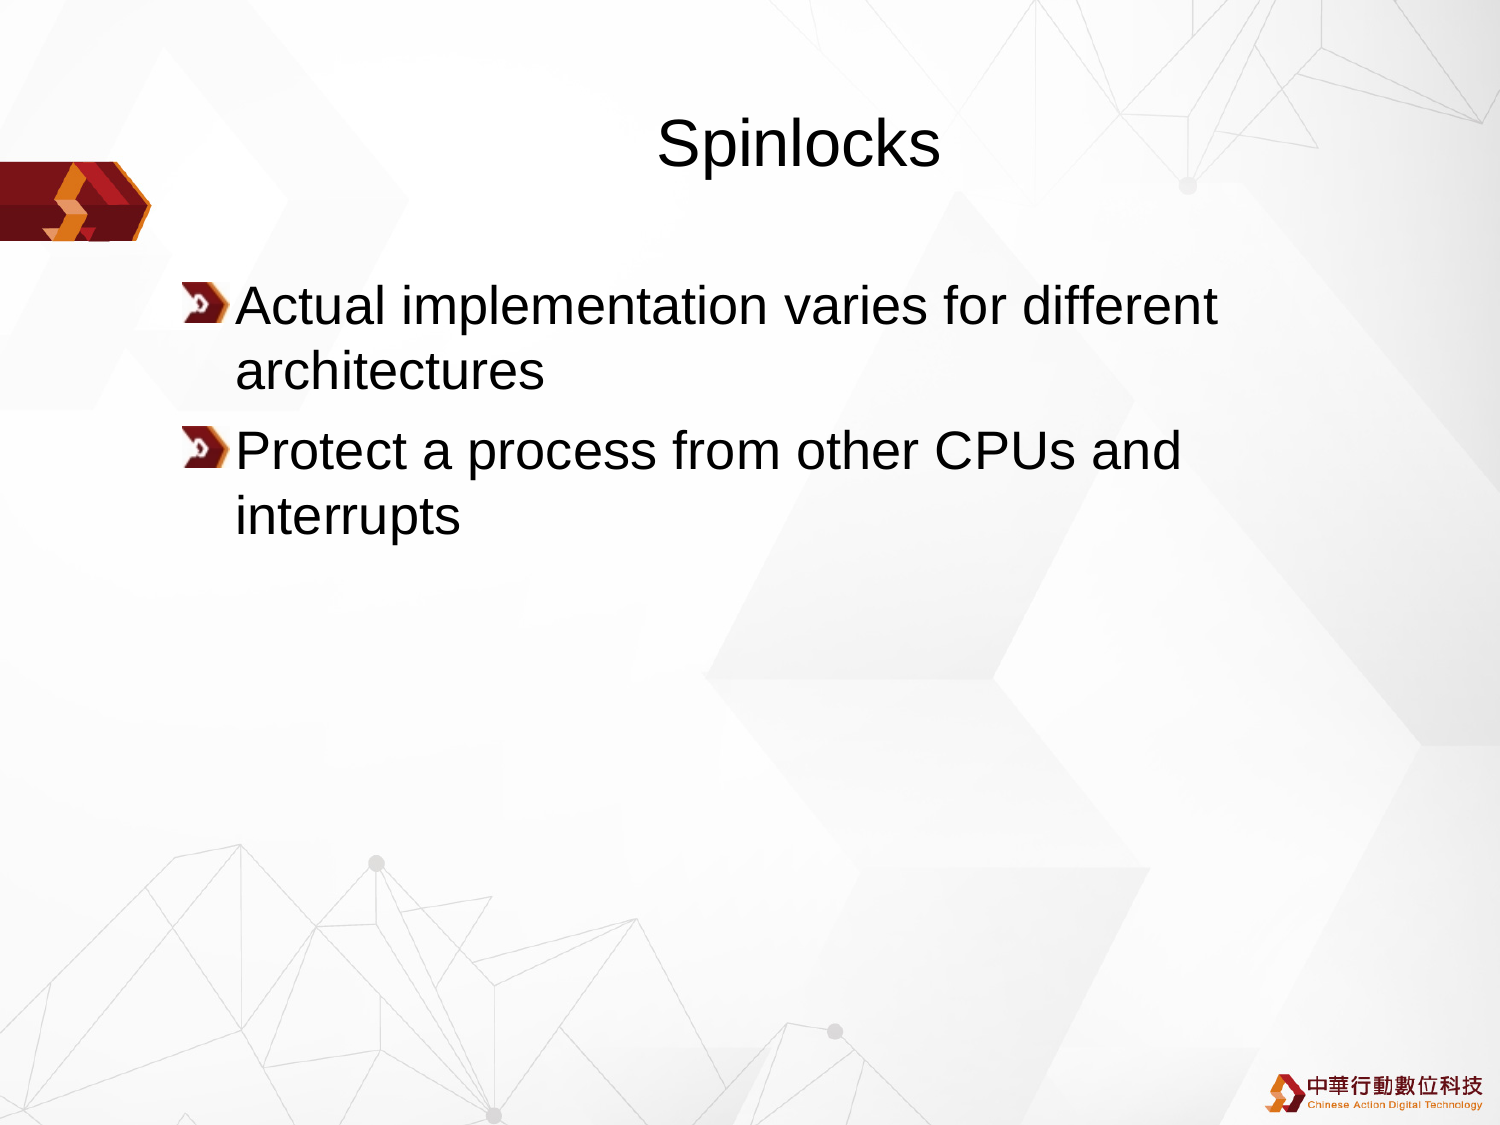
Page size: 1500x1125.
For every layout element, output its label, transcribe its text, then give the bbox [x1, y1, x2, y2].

title Spinlocks [150, 45, 1426, 234]
list Actual implementation varies for different architectures Protect a process from other CPUs and interrupts [150, 262, 1426, 1006]
picture [0, 0, 1500, 1125]
